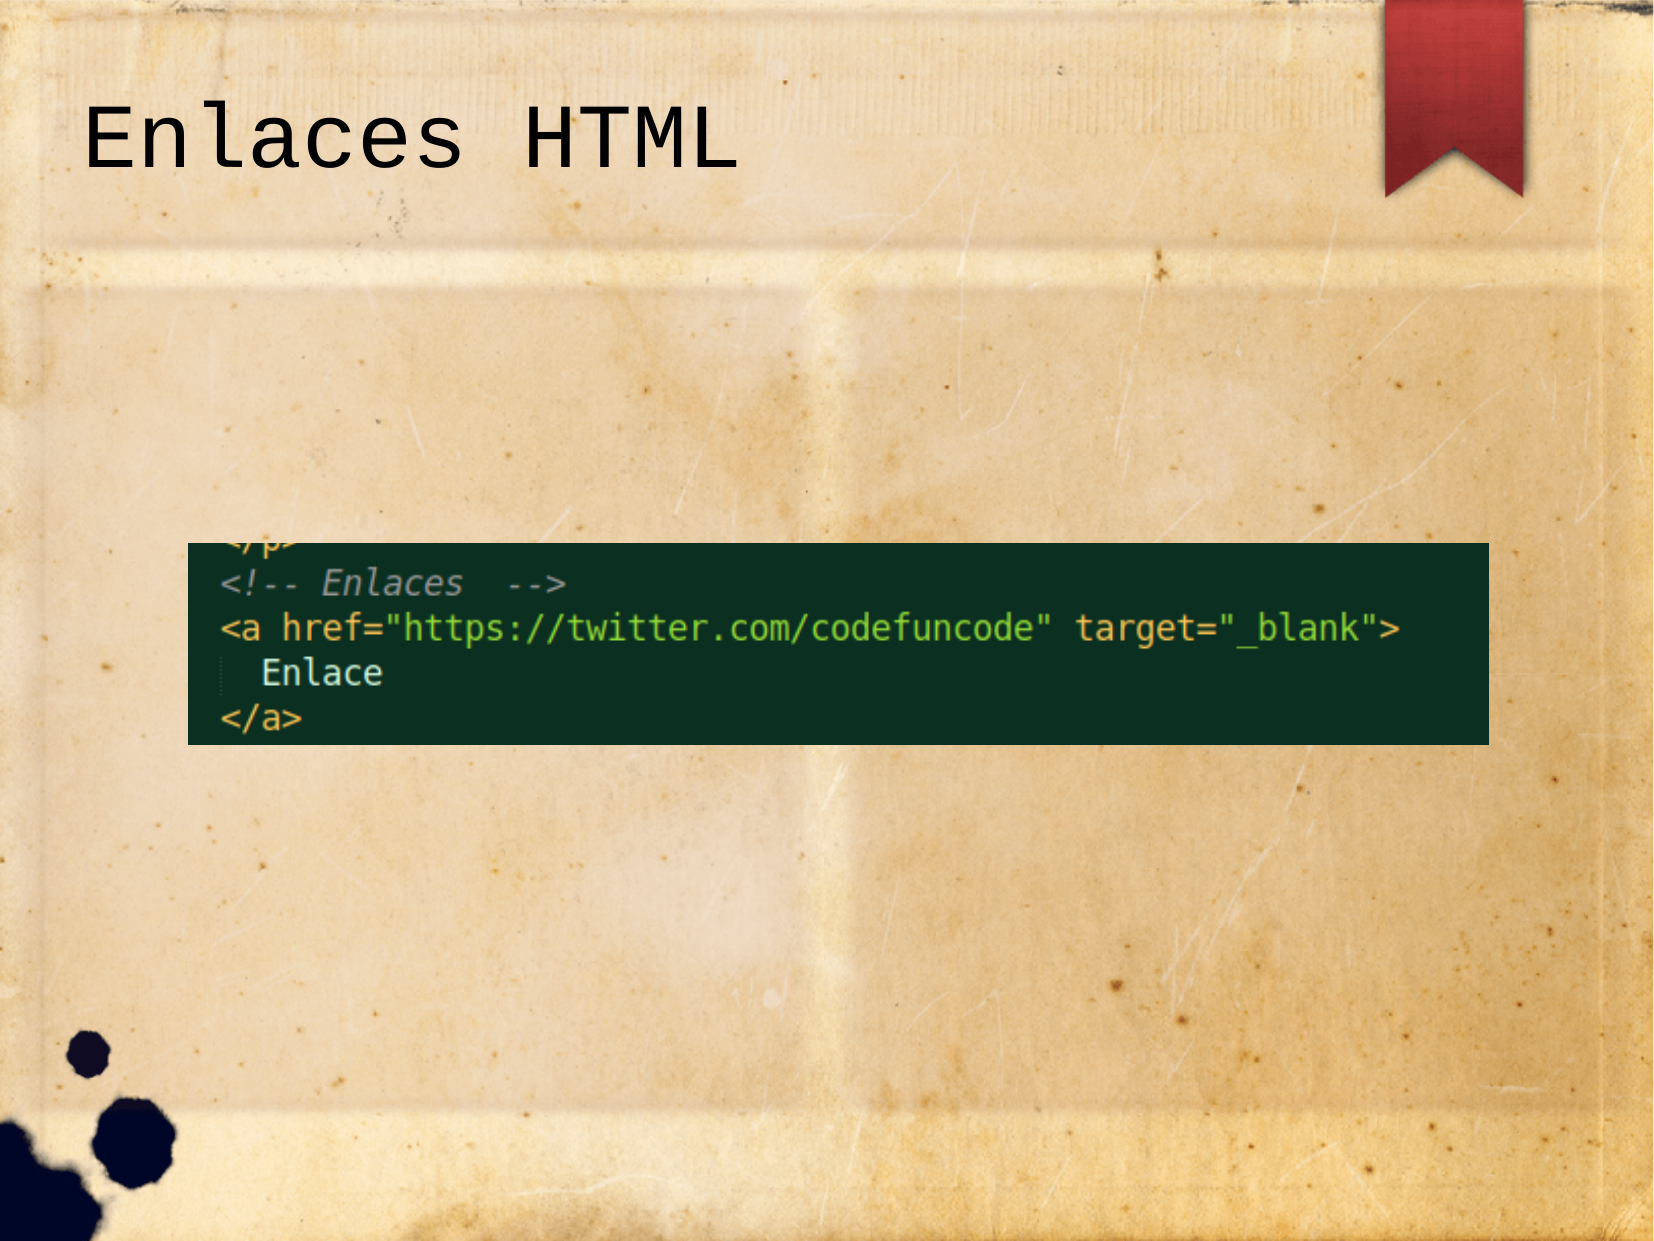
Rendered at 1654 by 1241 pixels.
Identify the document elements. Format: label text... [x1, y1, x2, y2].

picture [0, 0, 1654, 1241]
title Enlaces HTML [82, 49, 1347, 237]
